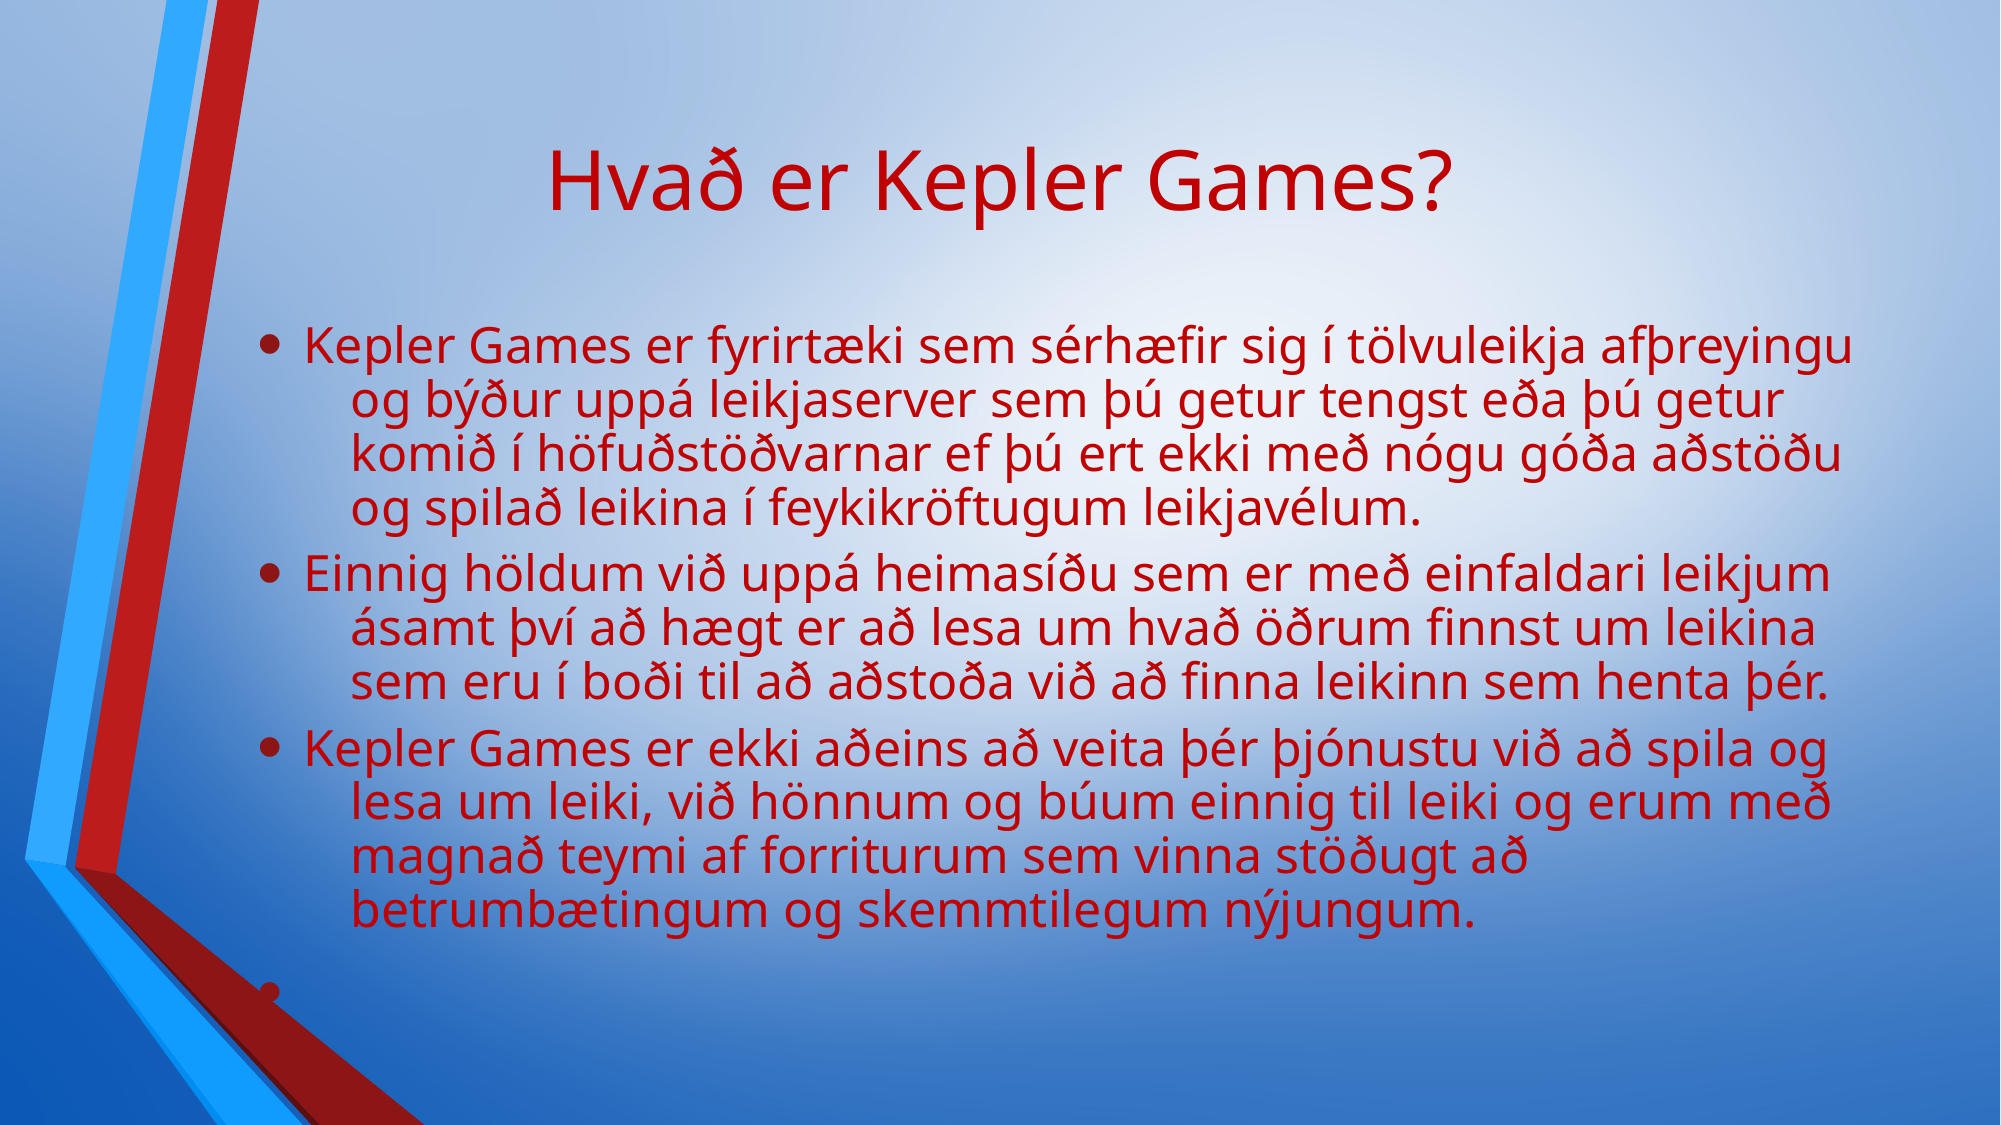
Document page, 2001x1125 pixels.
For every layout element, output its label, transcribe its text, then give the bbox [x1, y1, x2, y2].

title Hvað er Kepler Games? [0, 83, 2000, 271]
list Kepler Games er fyrirtæki sem sérhæfir sig í tölvuleikja afþreyingu og býður uppá leikjaserver sem þú getur tengst eða þú getur komið í höfuðstöðvarnar ef þú ert ekki með nógu góða aðstöðu og spilað leikina í feykikröftugum leikjavélum. Einnig höldum við uppá heimasíðu sem er með einfaldari leikjum ásamt því að hægt er að lesa um hvað öðrum finnst um leikina sem eru í boði til að aðstoða við að finna leikinn sem henta þér. Kepler Games er ekki aðeins að veita þér þjónustu við að spila og lesa um leiki, við hönnum og búum einnig til leiki og erum með magnað teymi af forriturum sem vinna stöðugt að betrumbætingum og skemmtilegum nýjungum. [242, 312, 1886, 1041]
